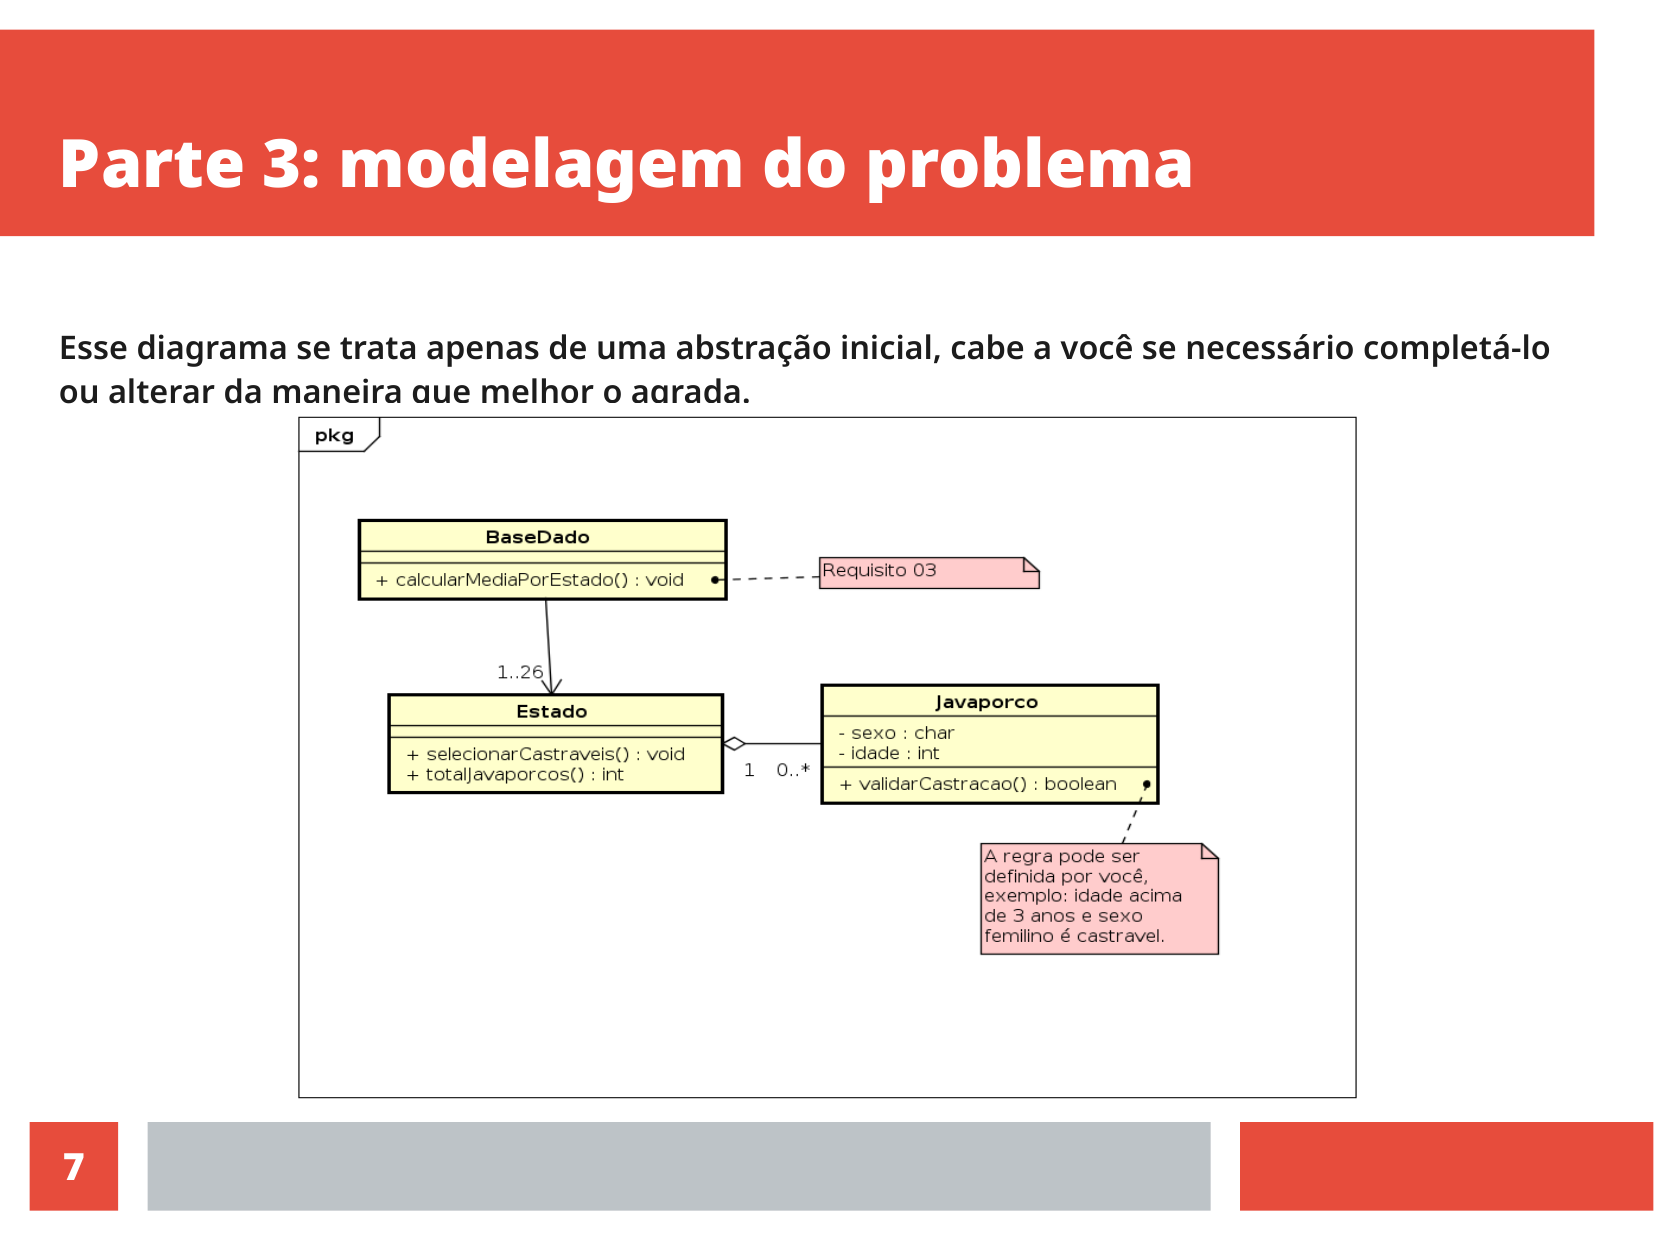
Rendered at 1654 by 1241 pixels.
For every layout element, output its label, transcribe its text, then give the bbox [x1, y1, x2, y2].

list Esse diagrama se trata apenas de uma abstração inicial, cabe a você se necessário completá-lo ou alterar da maneira que melhor o agrada. [59, 324, 1565, 414]
picture [283, 403, 1371, 1111]
title Parte 3: modelagem do problema [59, 59, 1595, 207]
